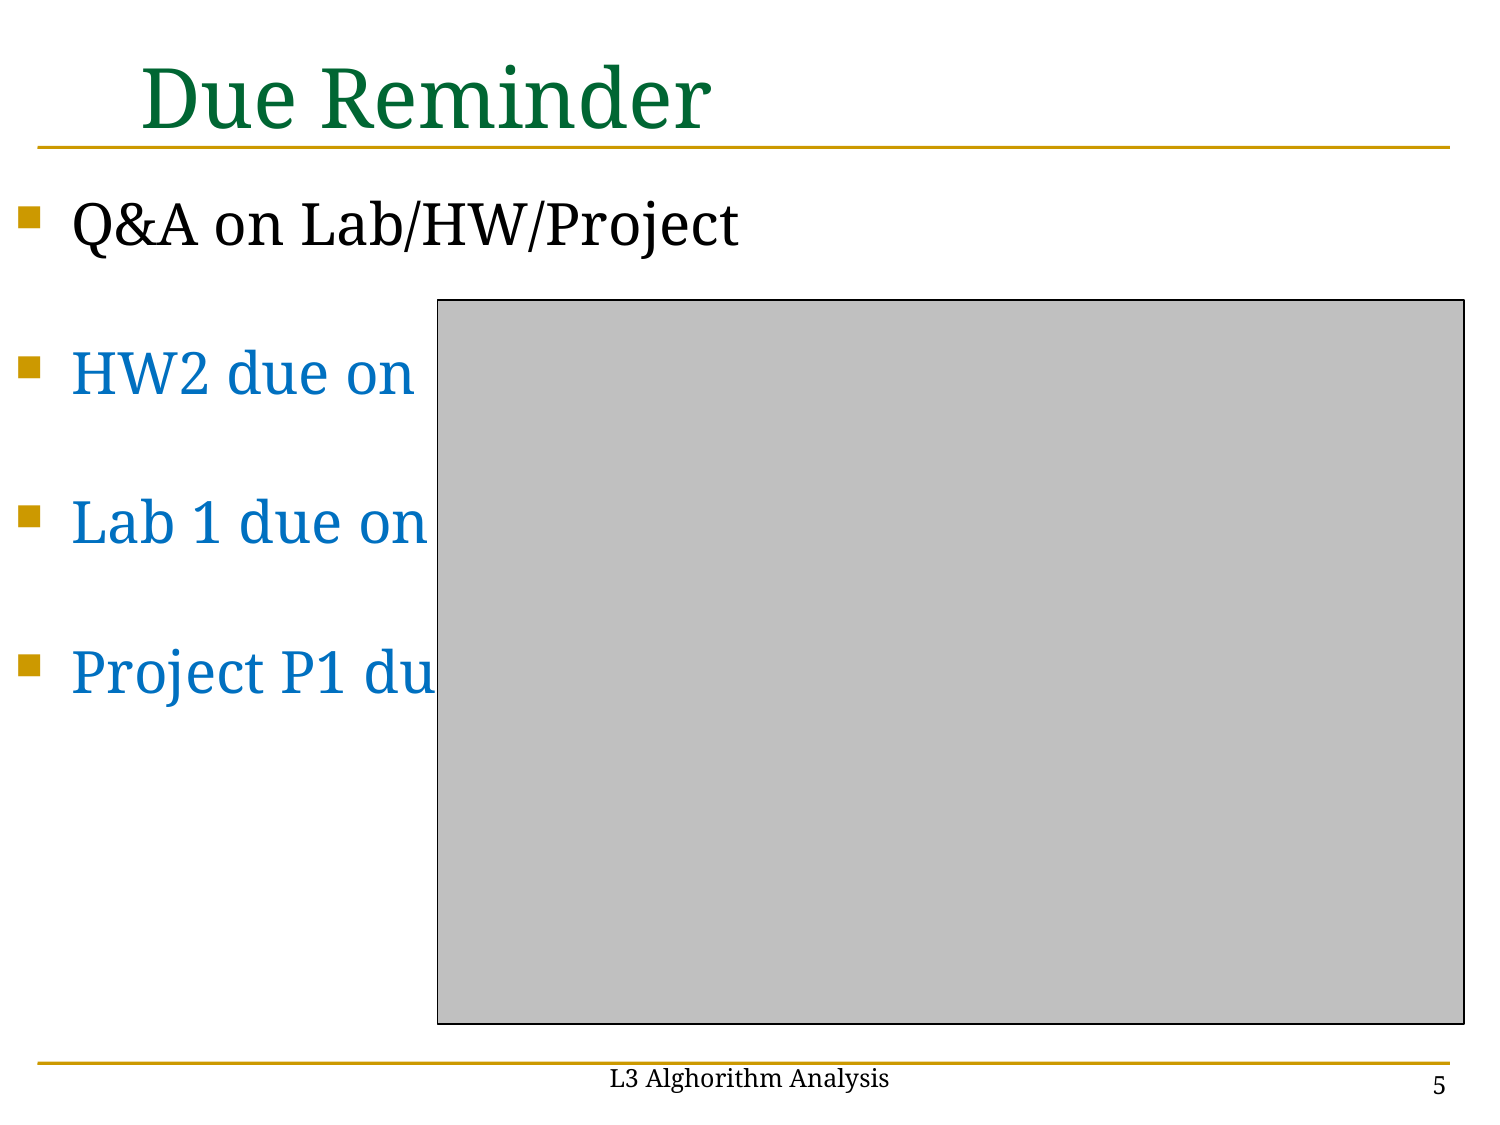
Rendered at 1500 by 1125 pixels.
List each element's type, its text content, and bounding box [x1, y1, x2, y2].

list Q&A on Lab/HW/Project HW2 due on 06/10 (Mon) @ 11:59 pm Lab 1 due on 06/13 (Thurs) @ 11:59 pm Project P1 due on 06/16 (Sun) @ 11:59 pm [0, 187, 1313, 801]
footer L3 Alghorithm Analysis [512, 1025, 988, 1100]
text_box [437, 299, 1464, 1024]
slide_number <number> [1111, 1036, 1462, 1112]
title Due Reminder [125, 37, 1500, 226]
